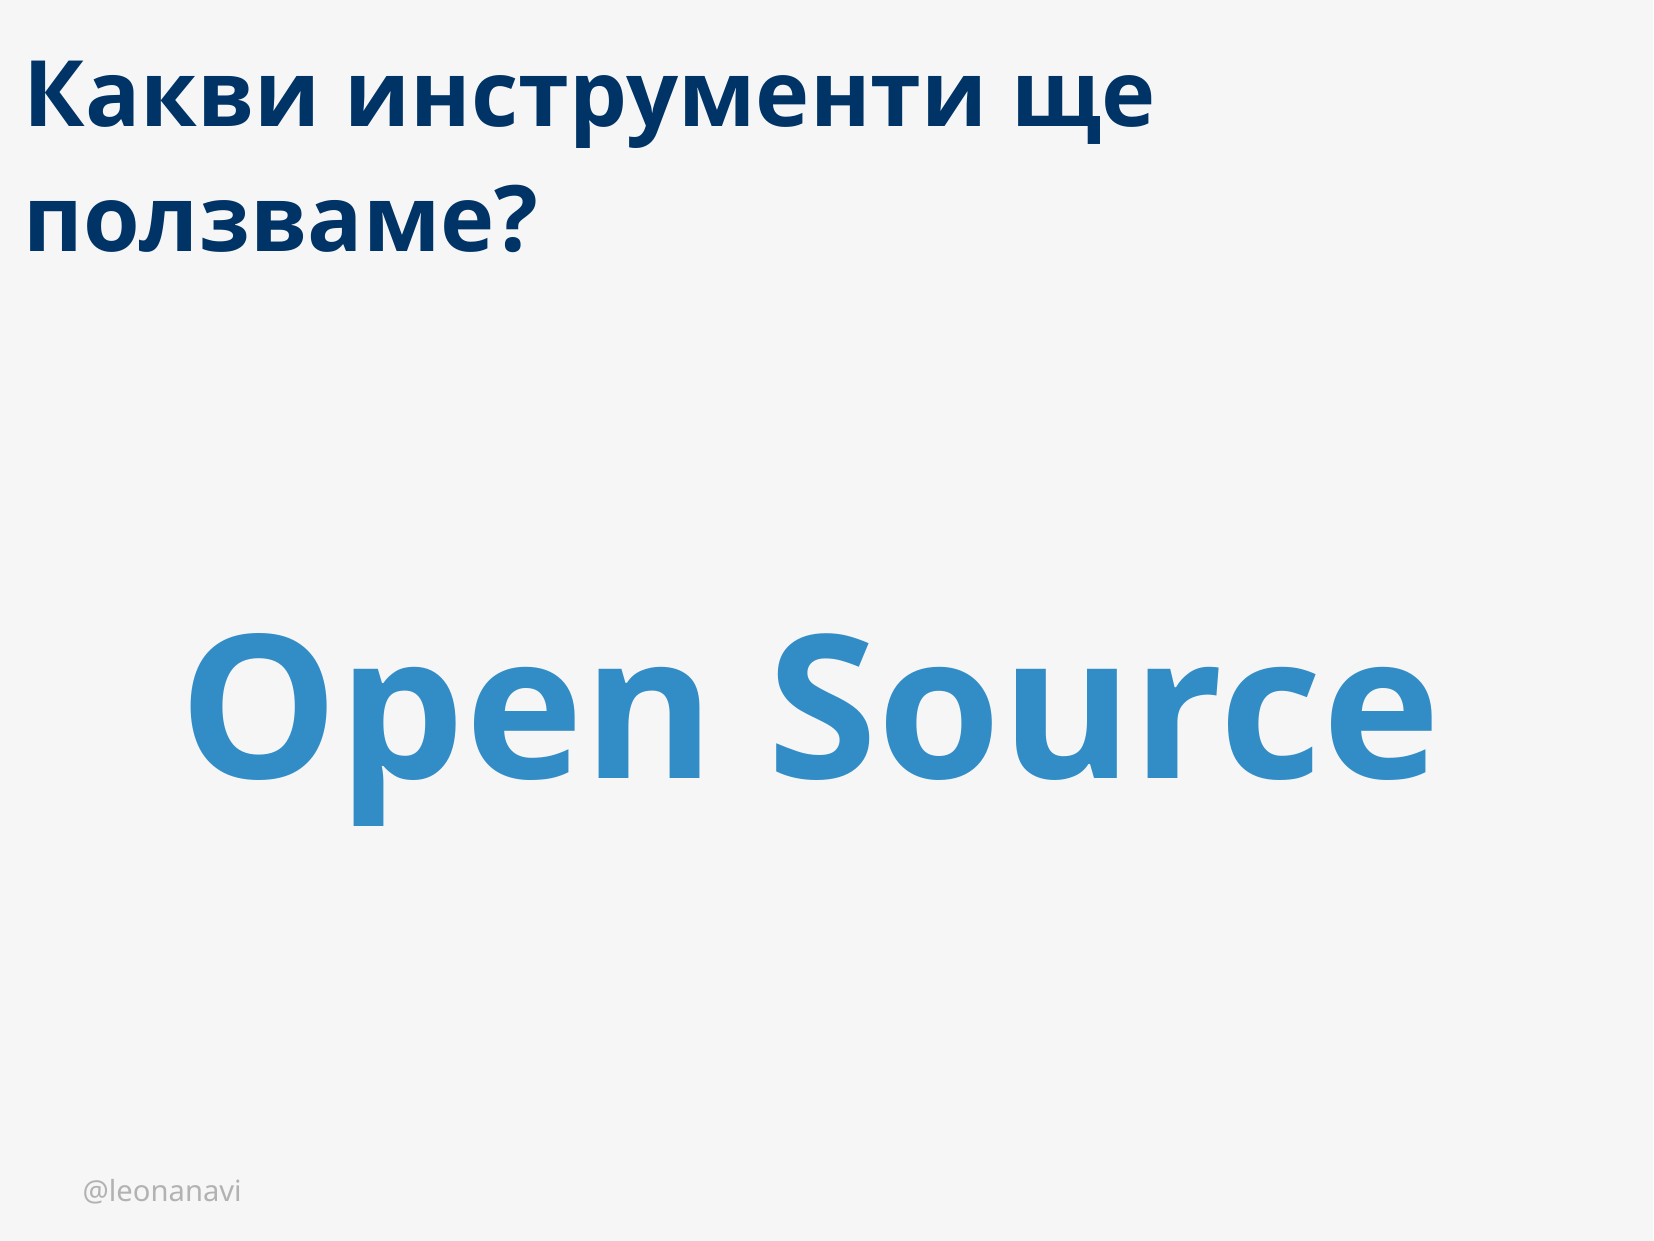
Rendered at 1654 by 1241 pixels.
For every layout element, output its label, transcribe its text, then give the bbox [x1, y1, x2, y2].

title Какви инструменти ще ползваме? [23, 46, 1651, 261]
title Open Source [66, 351, 1555, 1051]
